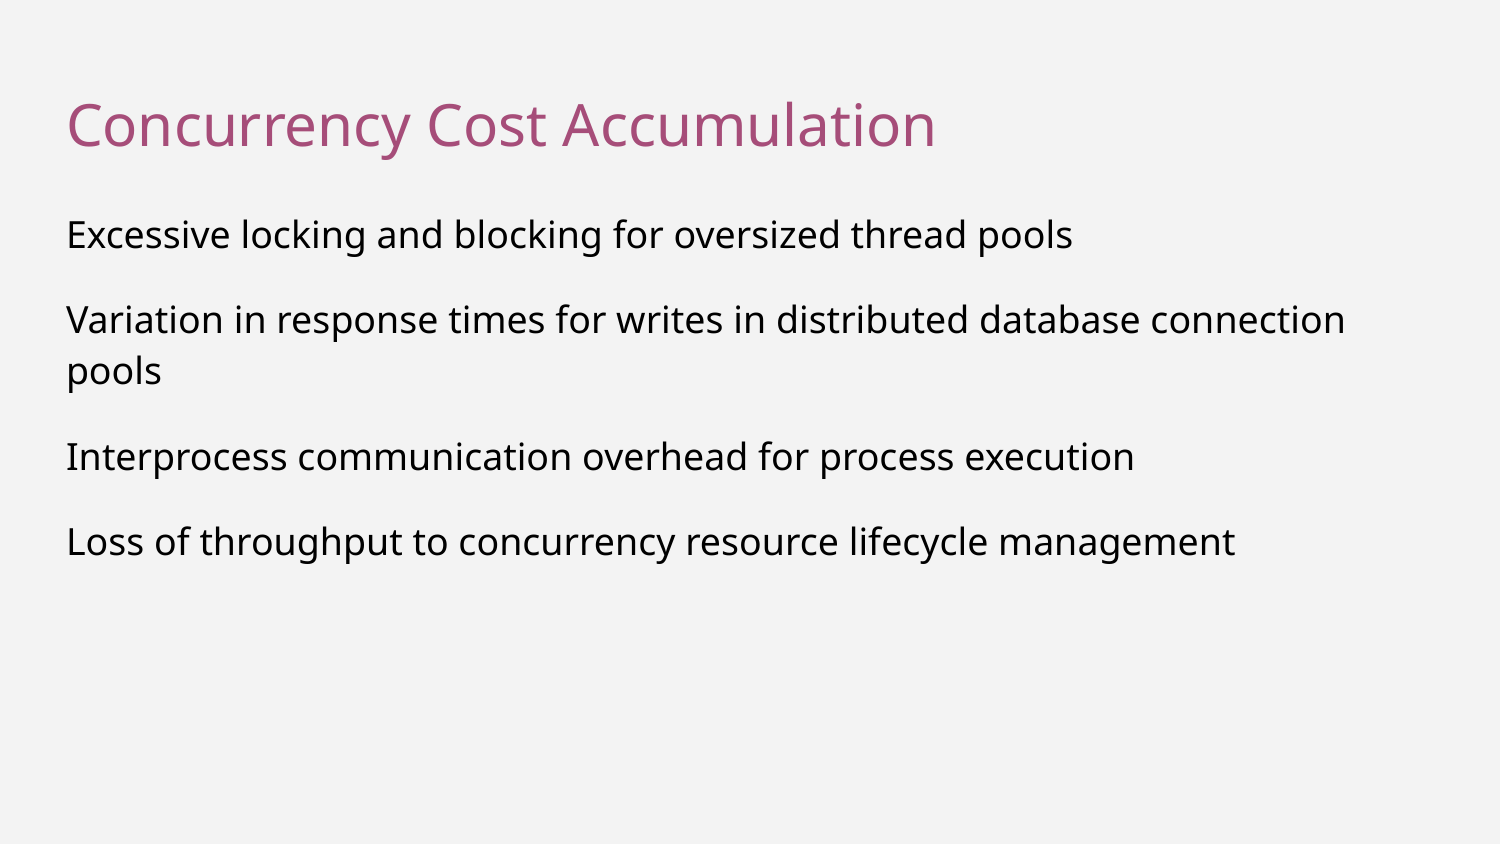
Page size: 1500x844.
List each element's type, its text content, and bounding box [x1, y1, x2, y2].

title Concurrency Cost Accumulation [51, 72, 1449, 167]
list Excessive locking and blocking for oversized thread pools Variation in response times for writes in distributed database connection pools Interprocess communication overhead for process execution Loss of throughput to concurrency resource lifecycle management [51, 189, 1449, 750]
